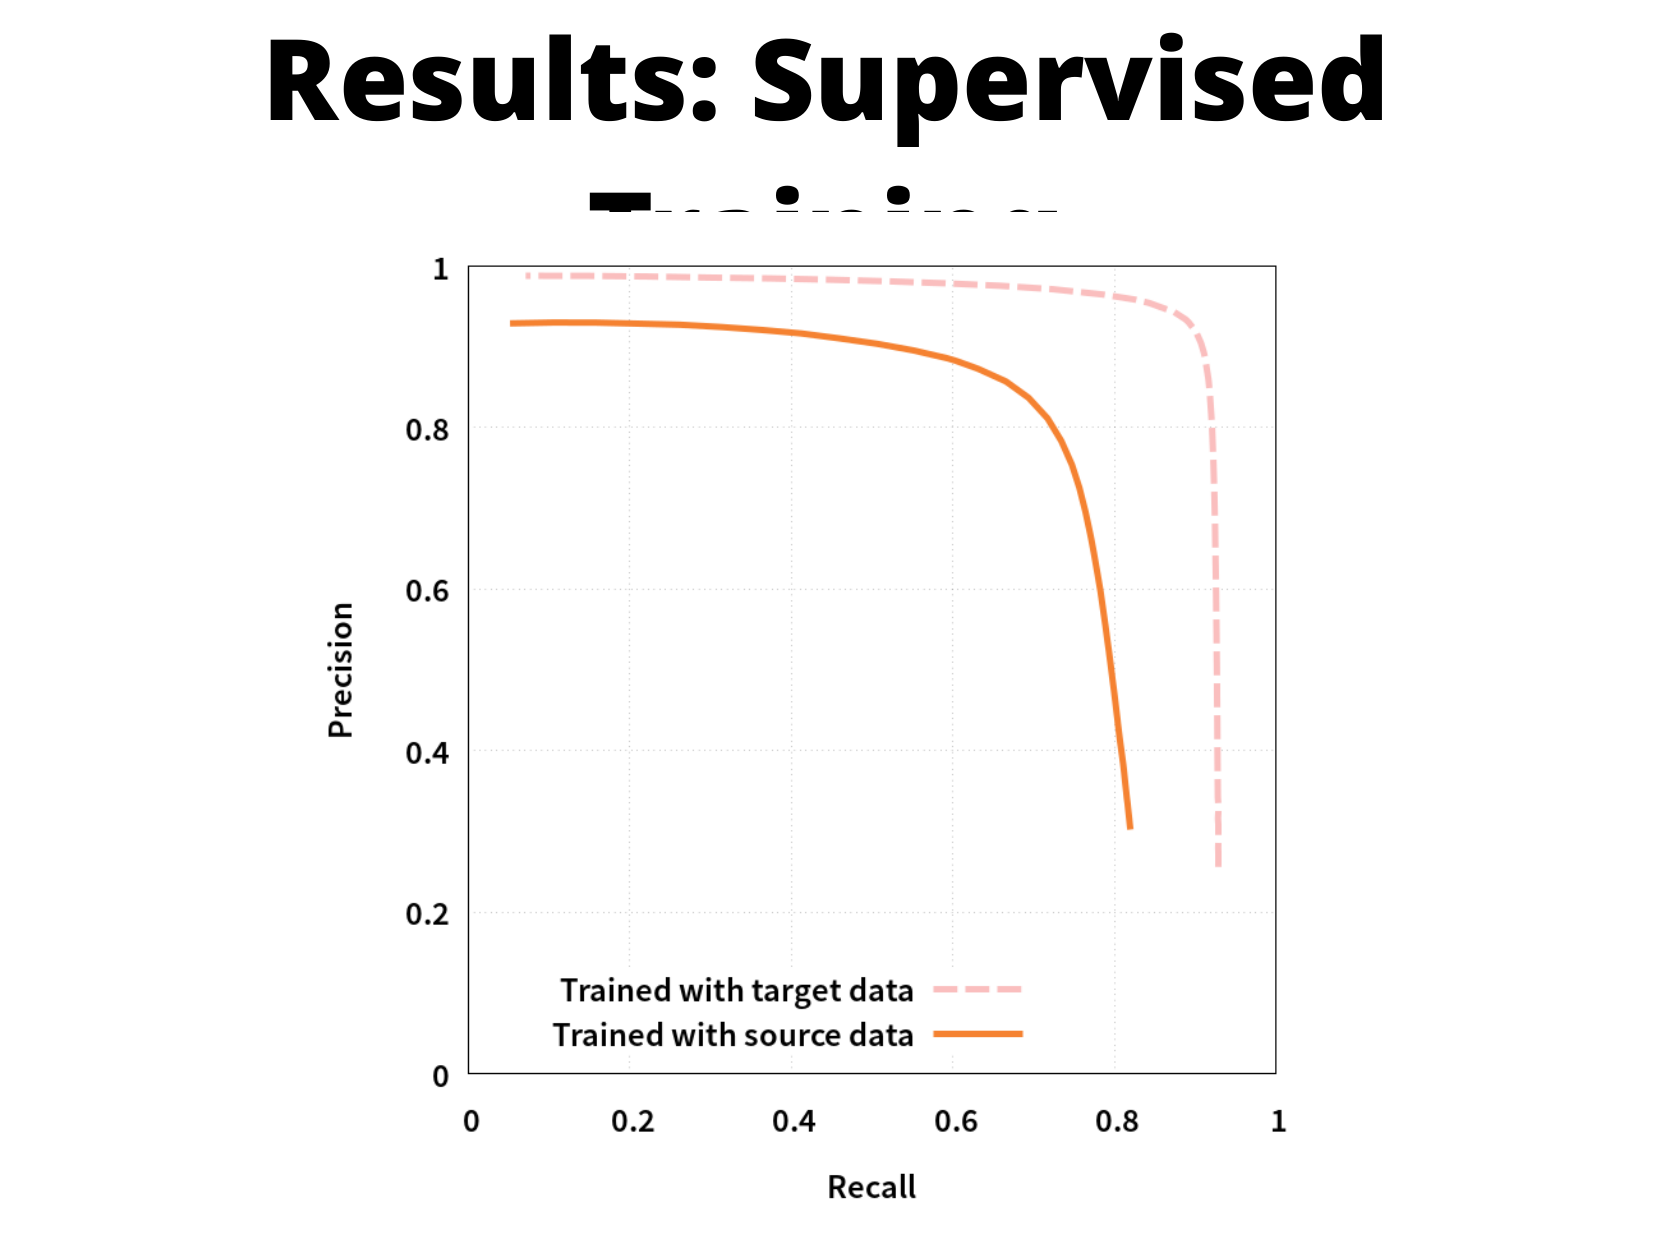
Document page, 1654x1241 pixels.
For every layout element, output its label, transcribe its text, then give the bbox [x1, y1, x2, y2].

picture [307, 212, 1329, 1234]
title Results: Supervised Training [82, 49, 1571, 257]
